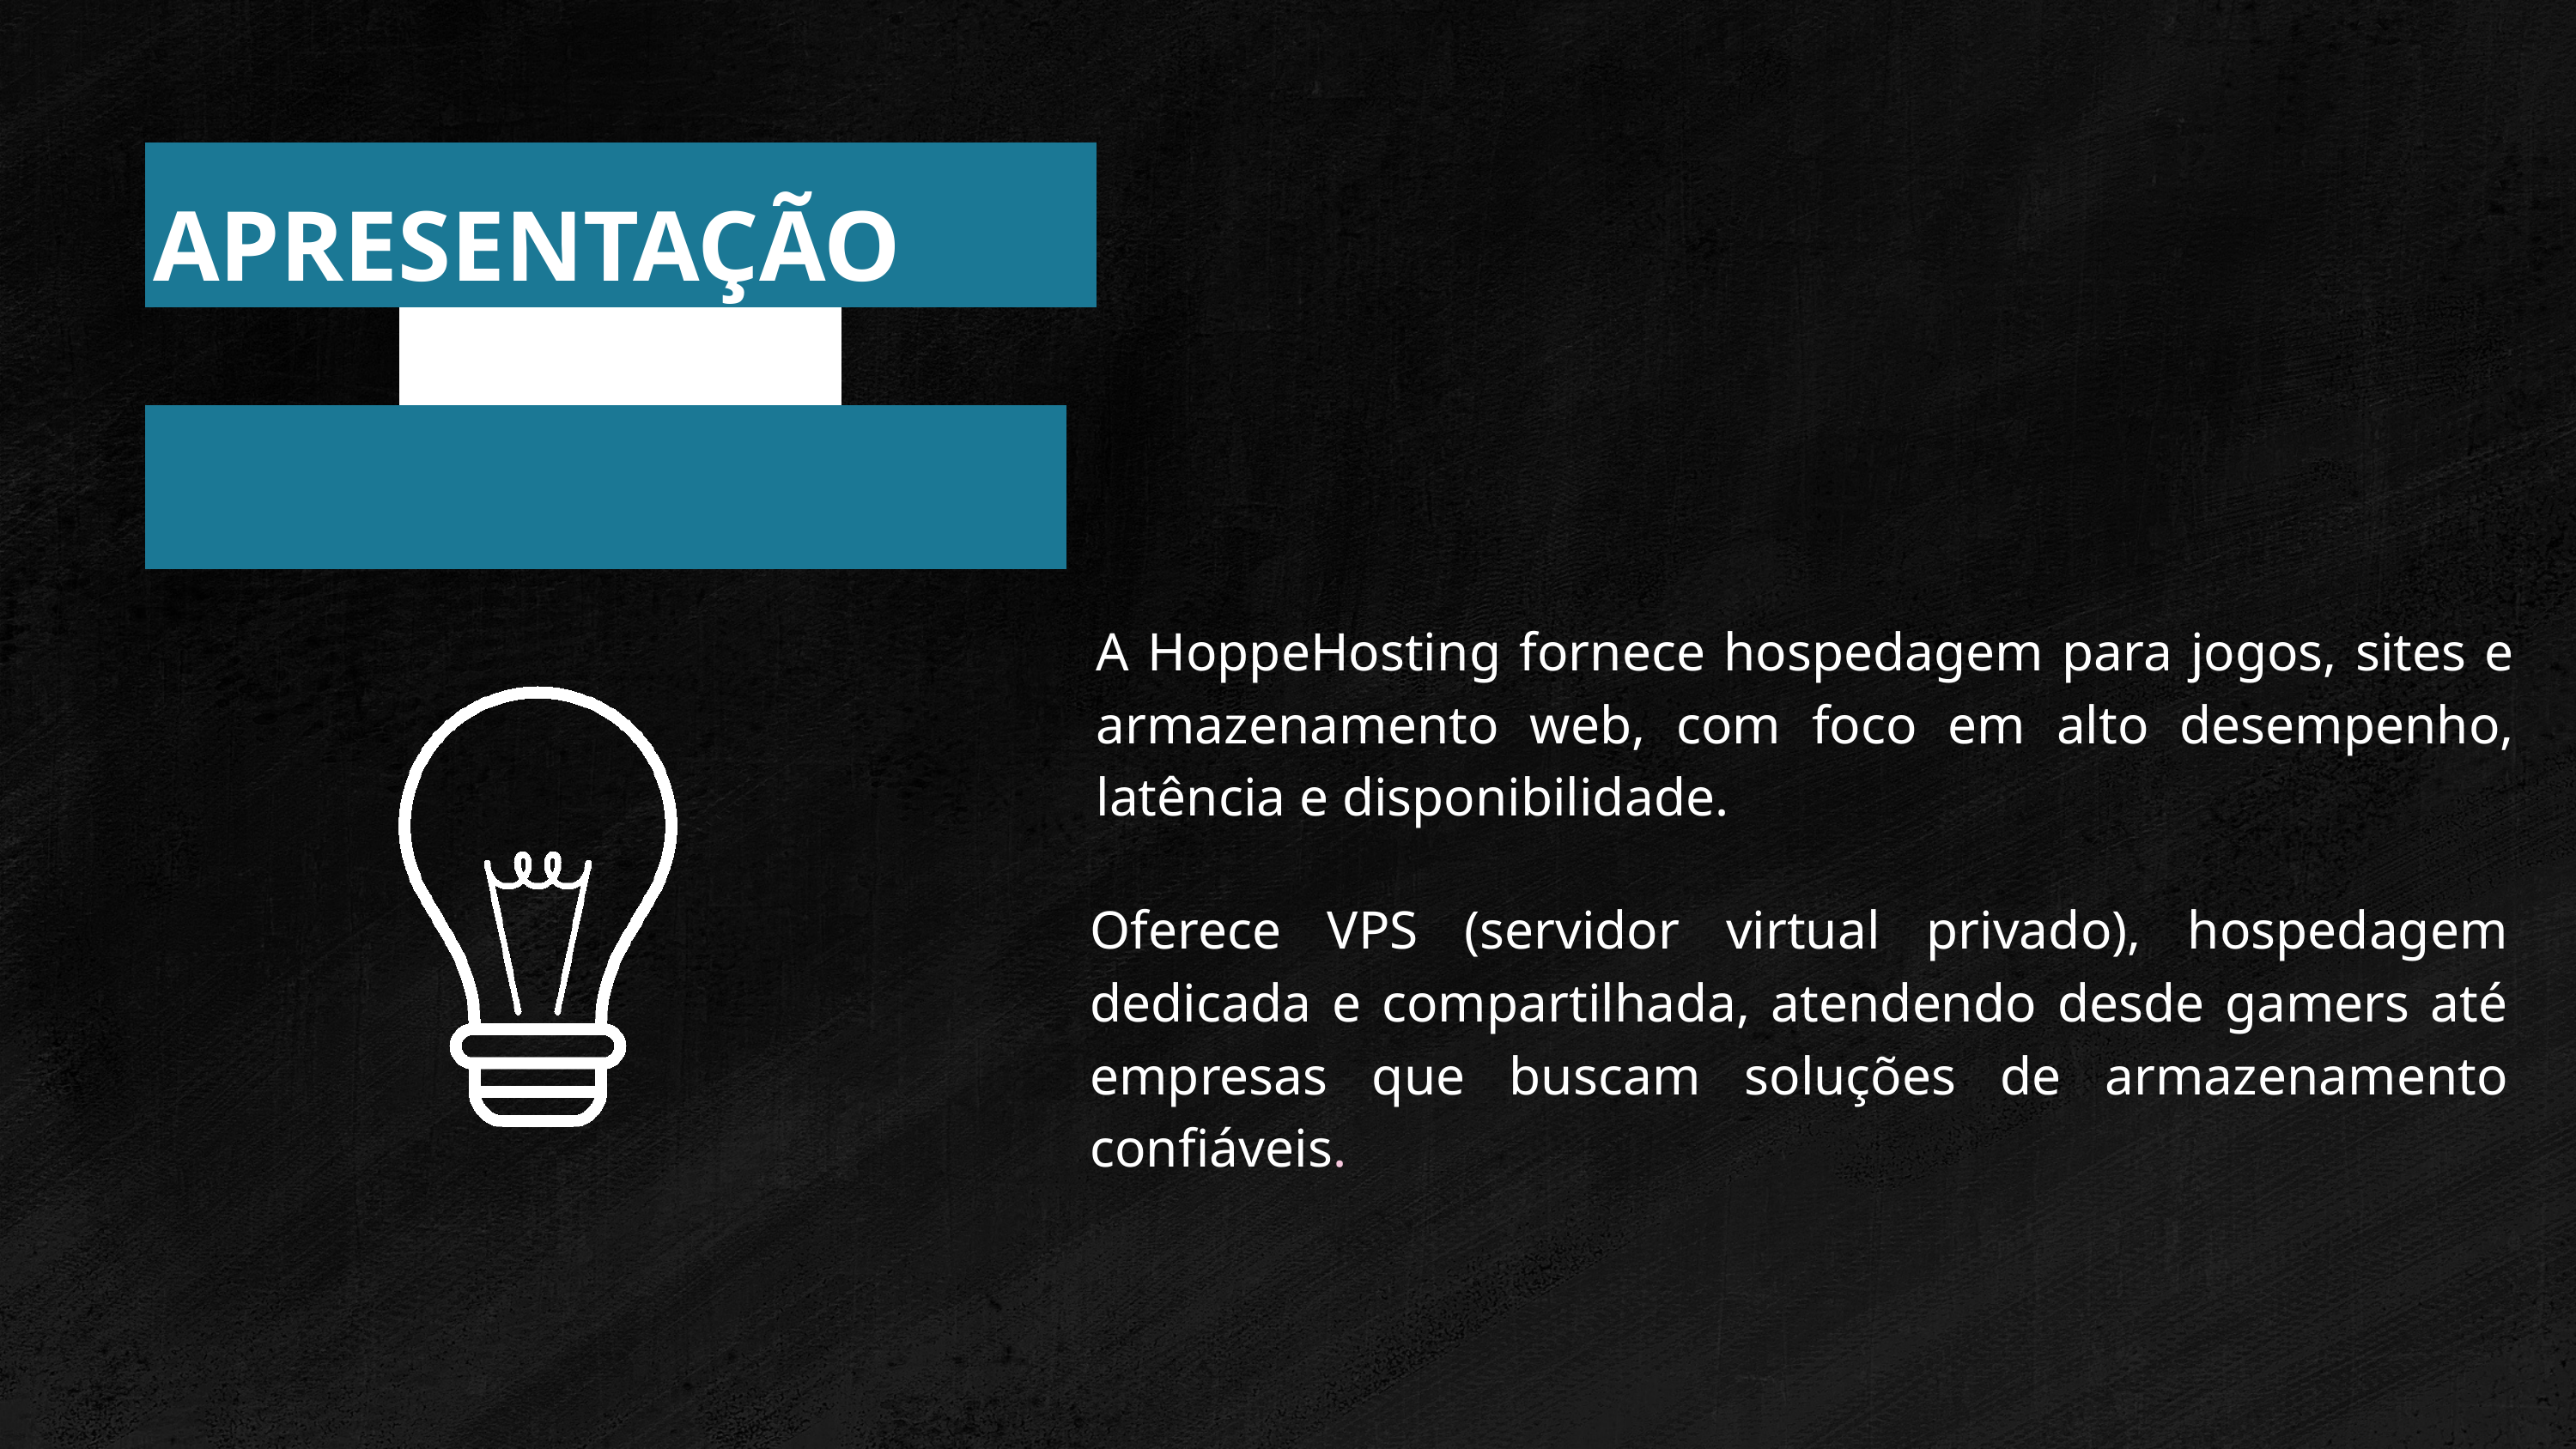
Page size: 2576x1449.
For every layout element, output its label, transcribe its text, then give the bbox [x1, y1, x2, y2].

text_box A HoppeHosting fornece hospedagem para jogos, sites e armazenamento web, com foco em alto desempenho, latência e disponibilidade. [1096, 609, 2516, 827]
text_box Oferece VPS (servidor virtual privado), hospedagem dedicada e compartilhada, atendendo desde gamers até empresas que buscam soluções de armazenamento confiáveis. [1090, 887, 2510, 1178]
text_box APRESENTAÇÃO DA EMPRESA [111, 188, 1130, 413]
picture [281, 568, 794, 1127]
text_box [0, 0, 2576, 1449]
